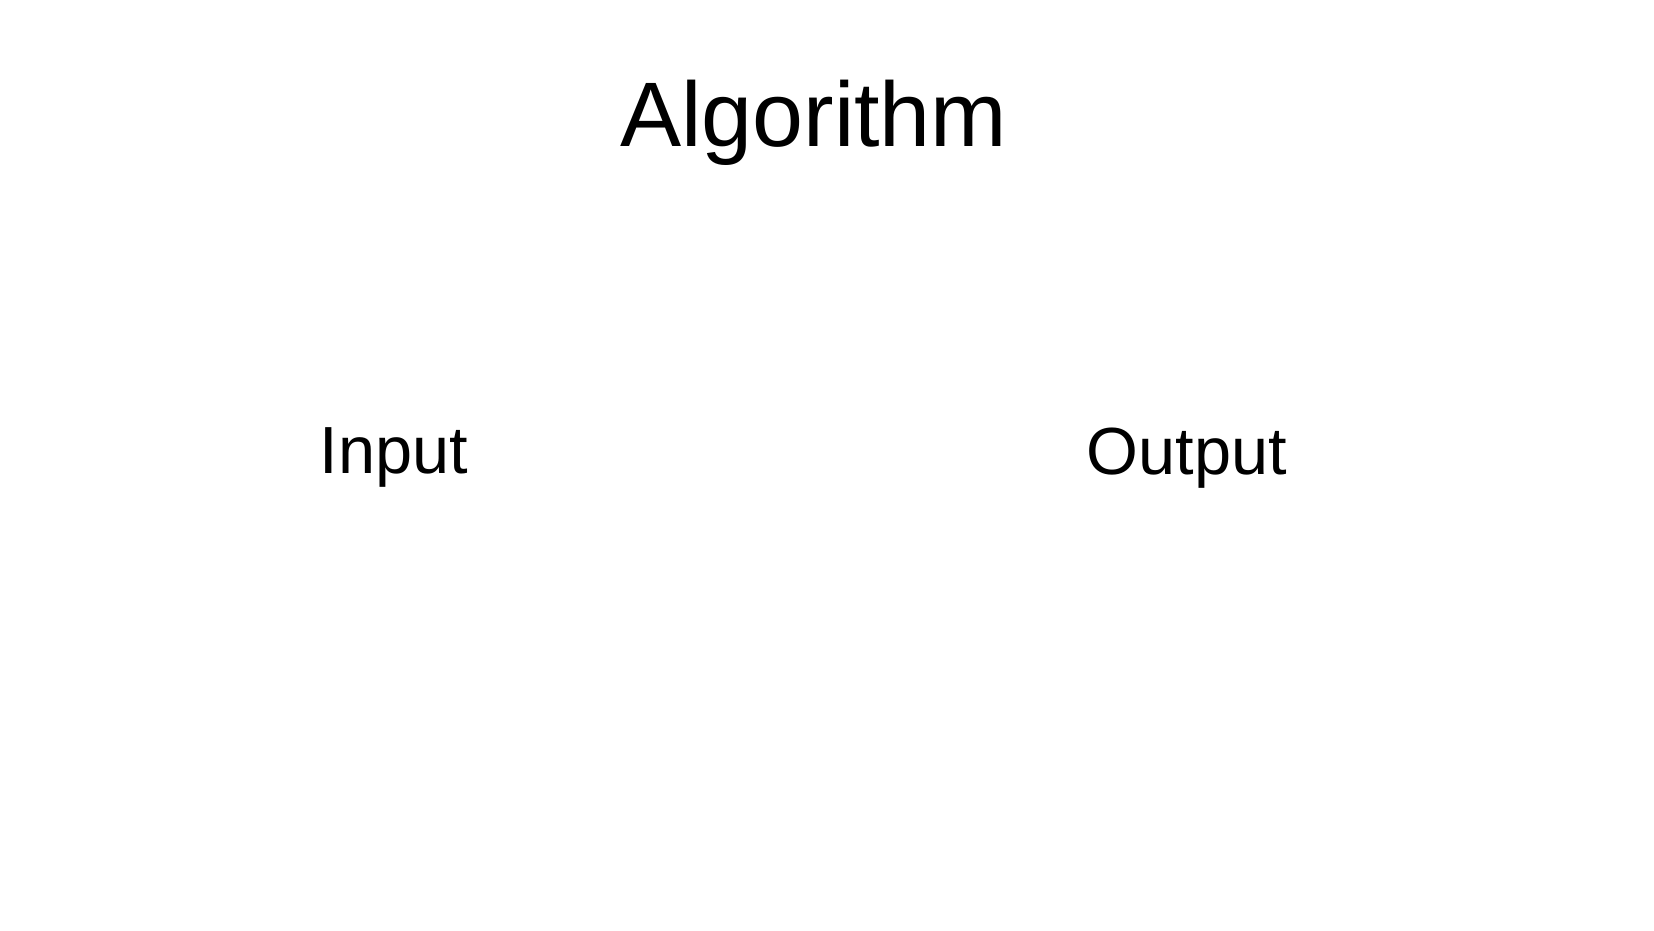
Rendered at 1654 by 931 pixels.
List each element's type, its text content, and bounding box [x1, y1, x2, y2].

title Algorithm [82, 37, 1571, 193]
subtitle Input [82, 217, 706, 758]
text_box Output [885, 219, 1508, 759]
